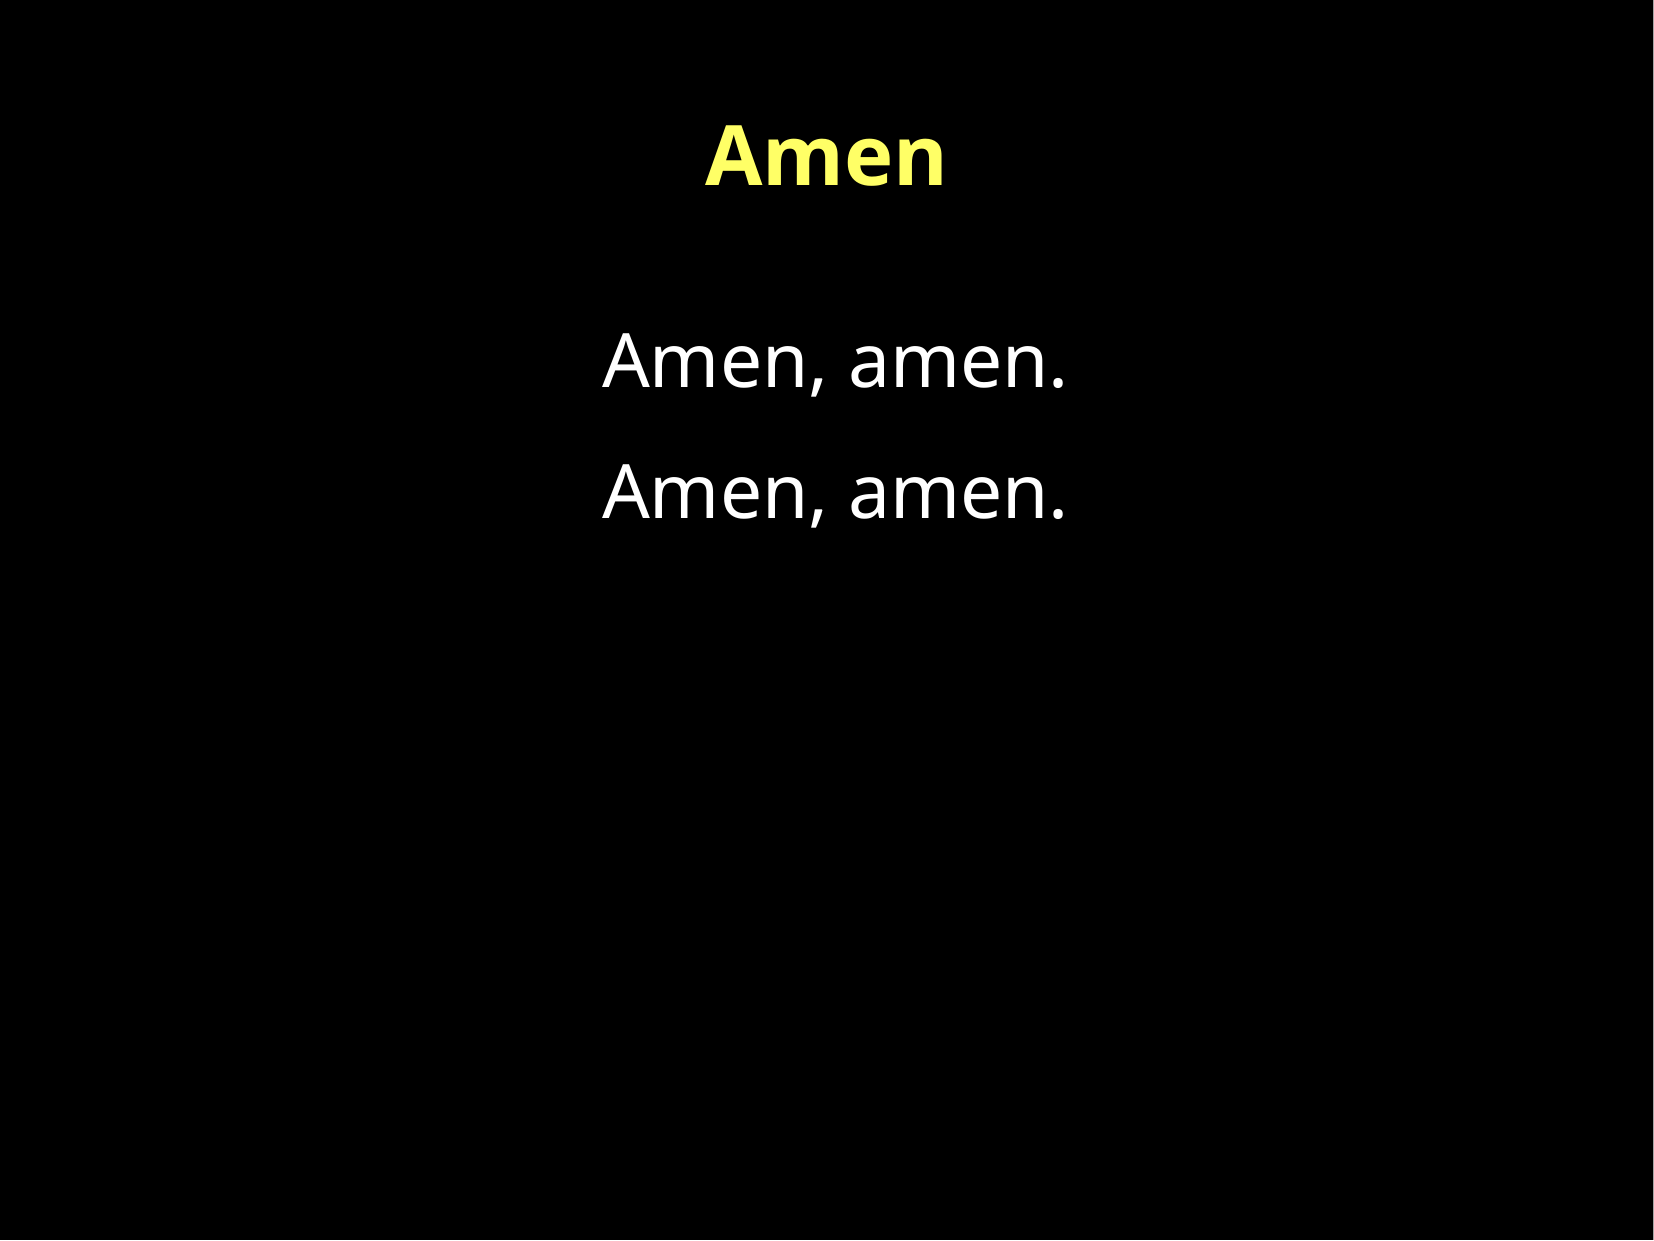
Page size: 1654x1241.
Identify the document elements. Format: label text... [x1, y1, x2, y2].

title Amen [82, 49, 1571, 257]
list Amen, amen. Amen, amen. [0, 307, 1654, 1241]
